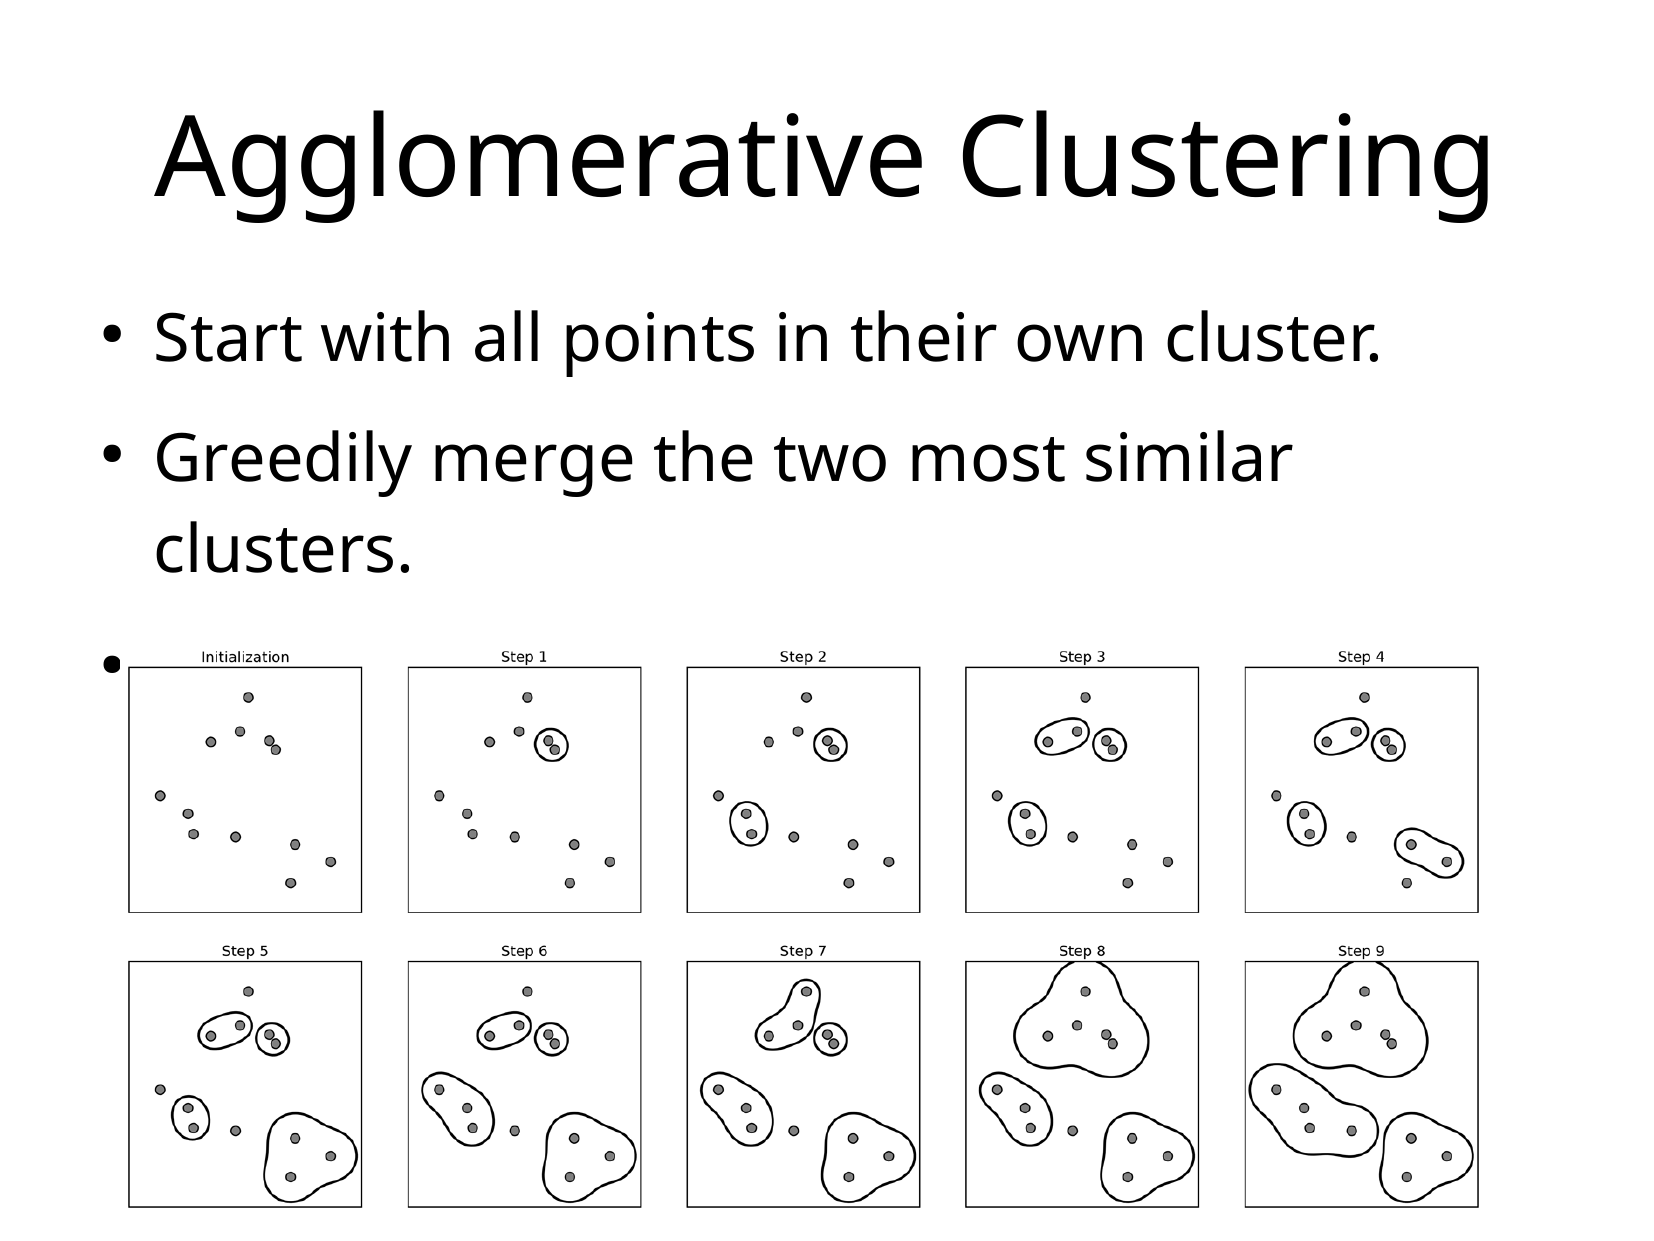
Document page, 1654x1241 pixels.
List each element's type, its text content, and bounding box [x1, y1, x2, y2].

list Start with all points in their own cluster. Greedily merge the two most similar clusters. Creates a hierarchical clustering from with cluster sizes from n_samples to single cluster. [82, 290, 1571, 1010]
picture [120, 638, 1486, 1216]
title Agglomerative Clustering [82, 49, 1571, 257]
